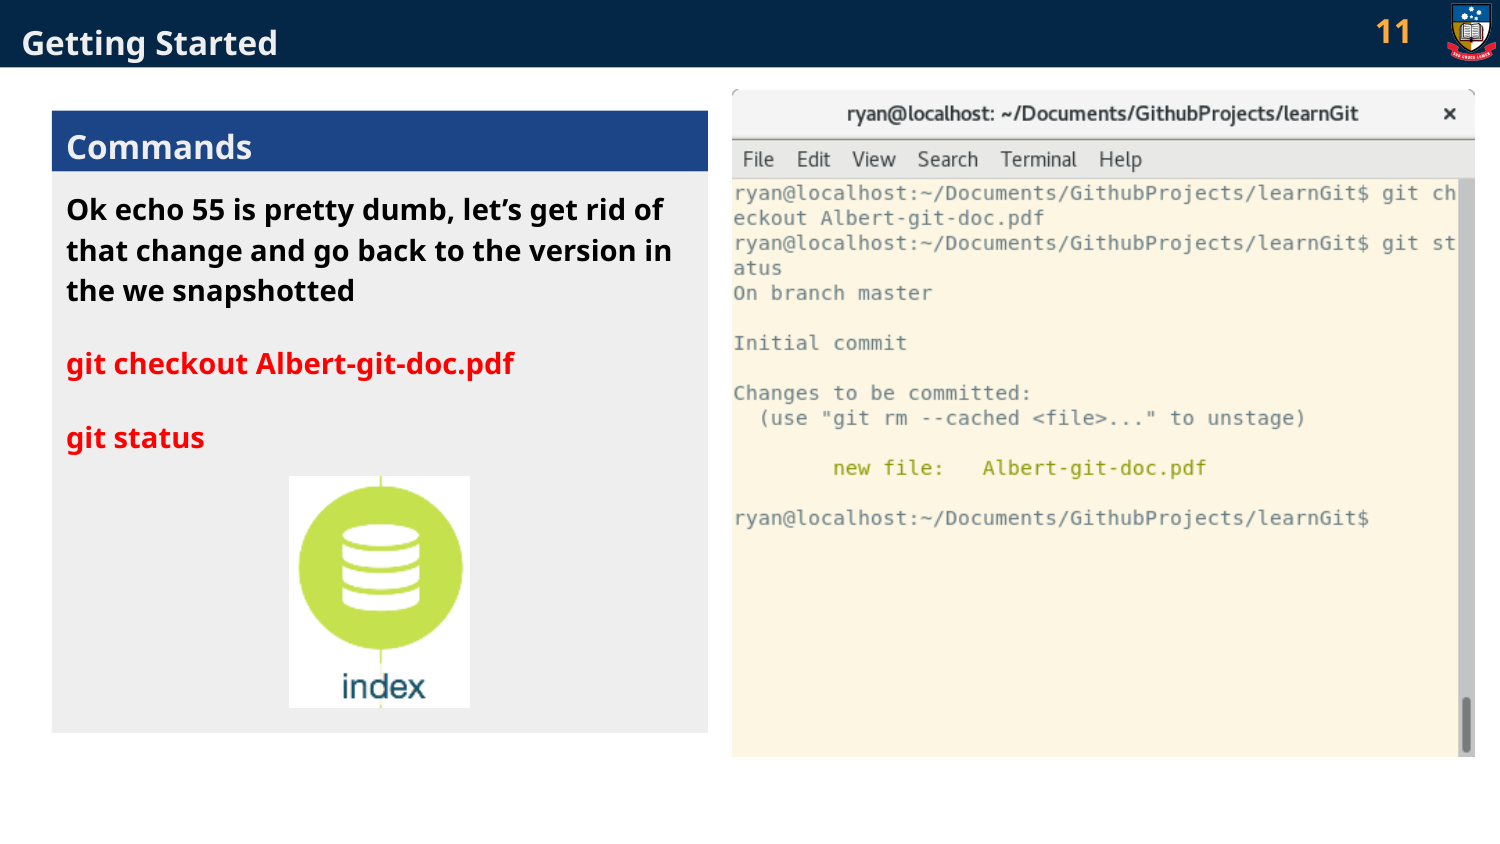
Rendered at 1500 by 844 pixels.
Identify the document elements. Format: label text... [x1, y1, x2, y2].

slide_number <number> [1338, 0, 1428, 65]
list Ok echo 55 is pretty dumb, let’s get rid of that change and go back to the version in the we snapshotted git checkout Albert-git-doc.pdf git status [51, 171, 708, 672]
subtitle Getting Started [6, 1, 728, 63]
picture [289, 476, 470, 708]
title Commands [51, 110, 708, 171]
picture [1446, 1, 1497, 63]
picture [732, 89, 1475, 757]
